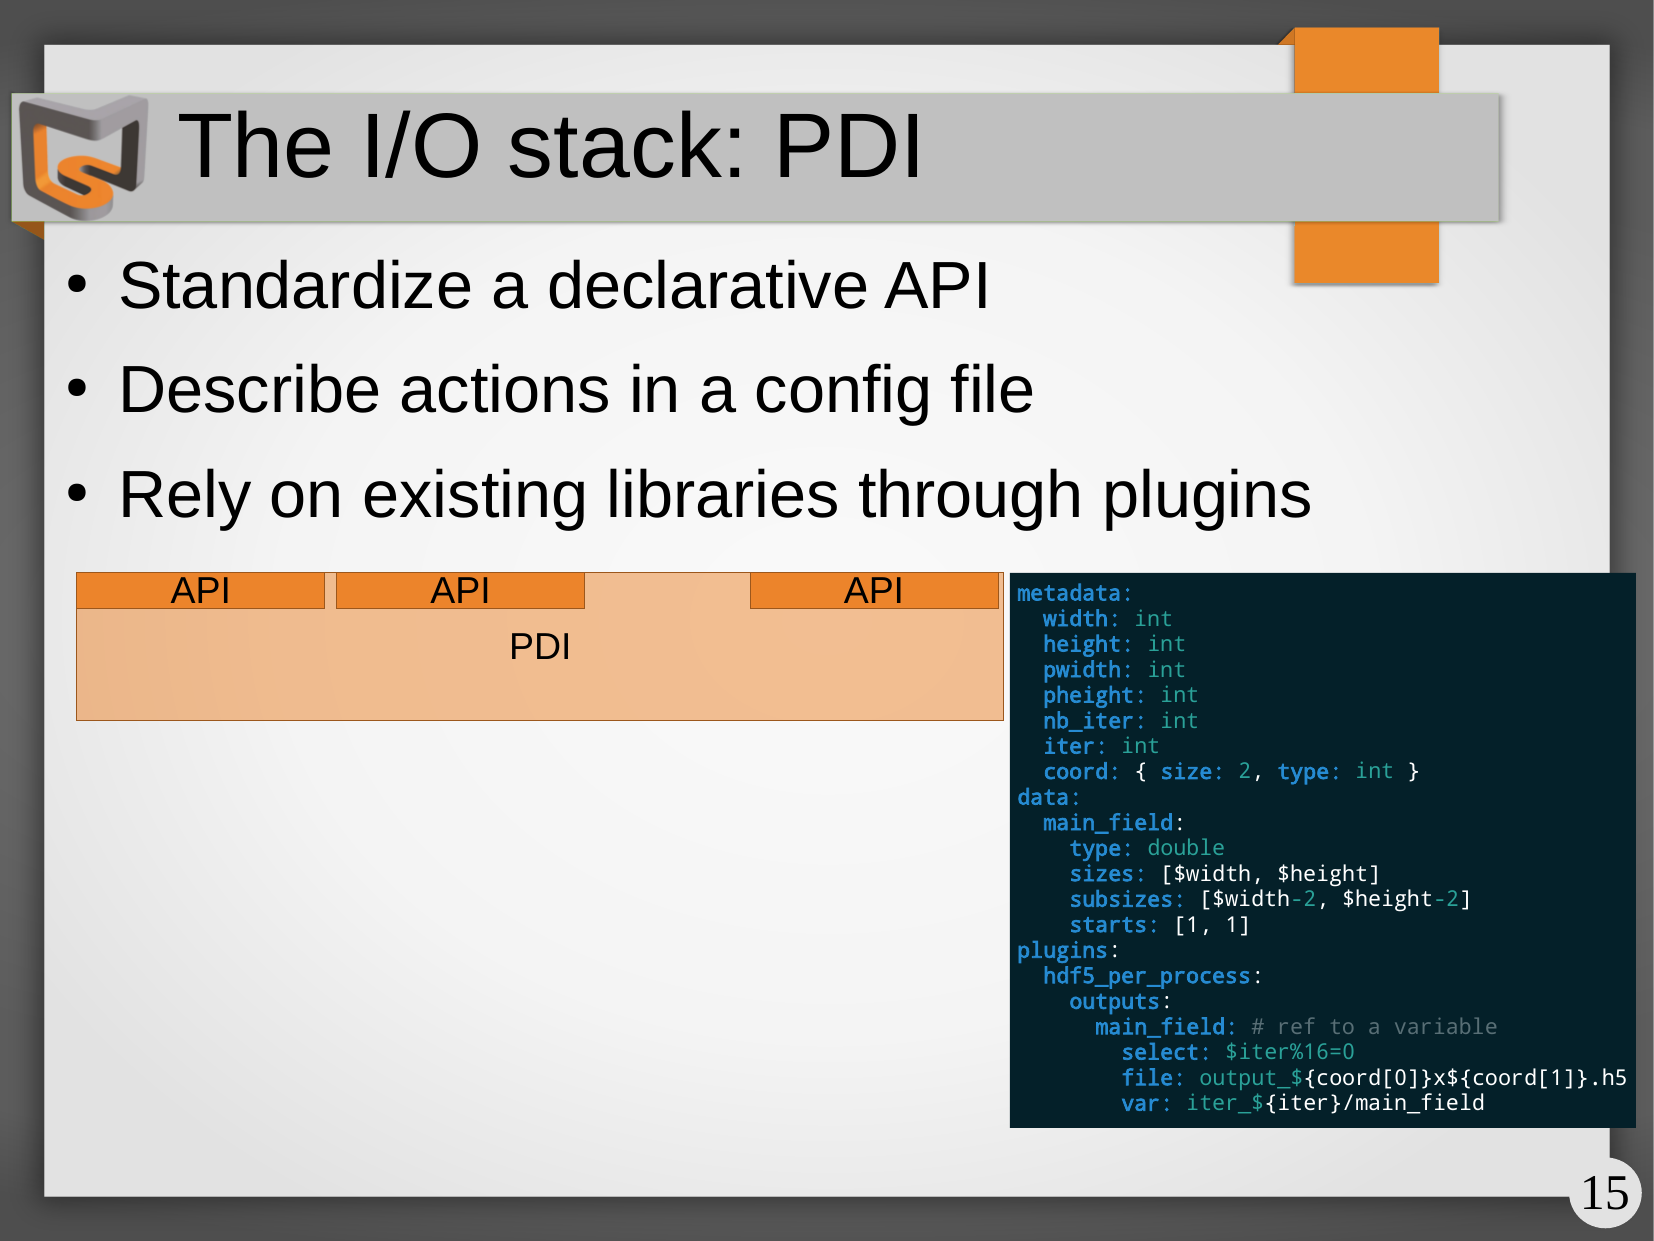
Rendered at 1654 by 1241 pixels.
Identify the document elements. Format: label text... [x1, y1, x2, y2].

text_box PDI [76, 579, 1004, 721]
title The I/O stack: PDI [177, 94, 1477, 213]
text_box API [76, 579, 325, 609]
text_box API [178, 580, 187, 593]
text_box metadata: width: int height: int pwidth: int pheight: int nb_iter: int iter: int coord: { size: 2, type: int } data: main_field: type: double sizes: [$width, $height] subsizes: [$width-2, $height-2] starts: [1, 1] plugins: hdf5_per_process: outputs: main_field: # ref to a variable select: $iter%16=0 file: output_${coord[0]}x${coord[1]}.h5 var: iter_${iter}/main_field [1009, 572, 1636, 1128]
text_box API [875, 580, 887, 590]
text_box API [336, 579, 585, 609]
picture [0, 0, 1654, 1241]
list Standardize a declarative API Describe actions in a config file Rely on existing libraries through plugins [47, 248, 1607, 579]
text_box API [750, 579, 999, 609]
text_box API [851, 580, 860, 593]
text_box API [202, 580, 214, 590]
text_box API [438, 580, 447, 593]
text_box API [462, 580, 474, 590]
